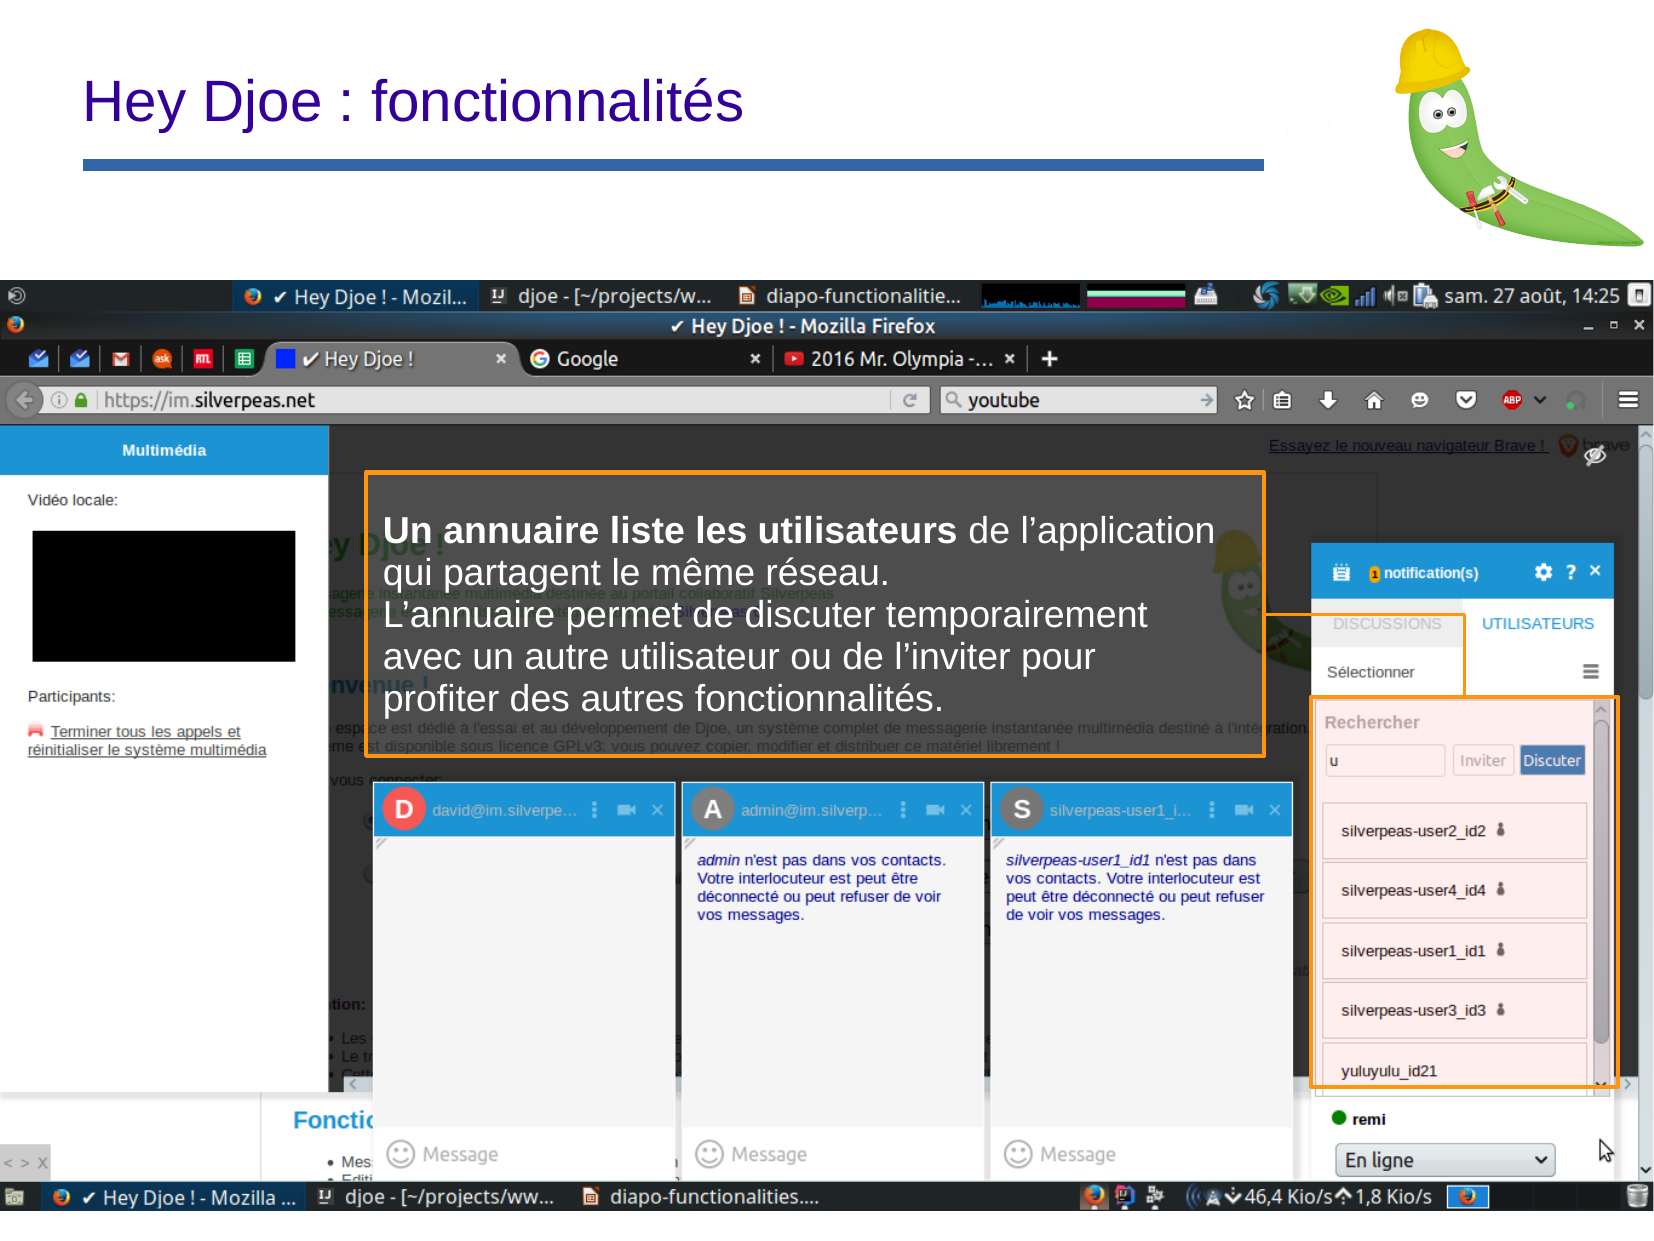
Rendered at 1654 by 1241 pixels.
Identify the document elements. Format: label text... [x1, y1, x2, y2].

title Hey Djoe : fonctionnalités [82, 49, 1264, 154]
text_box Un annuaire liste les utilisateurs de l’application qui partagent le même réseau. L’annuaire permet de discuter temporairement avec un autre utilisateur ou de l’inviter pour profiter des autres fonctionnalités. [366, 472, 1264, 756]
text_box [1311, 696, 1619, 1087]
picture [1286, 23, 1647, 248]
picture [0, 280, 1654, 1211]
